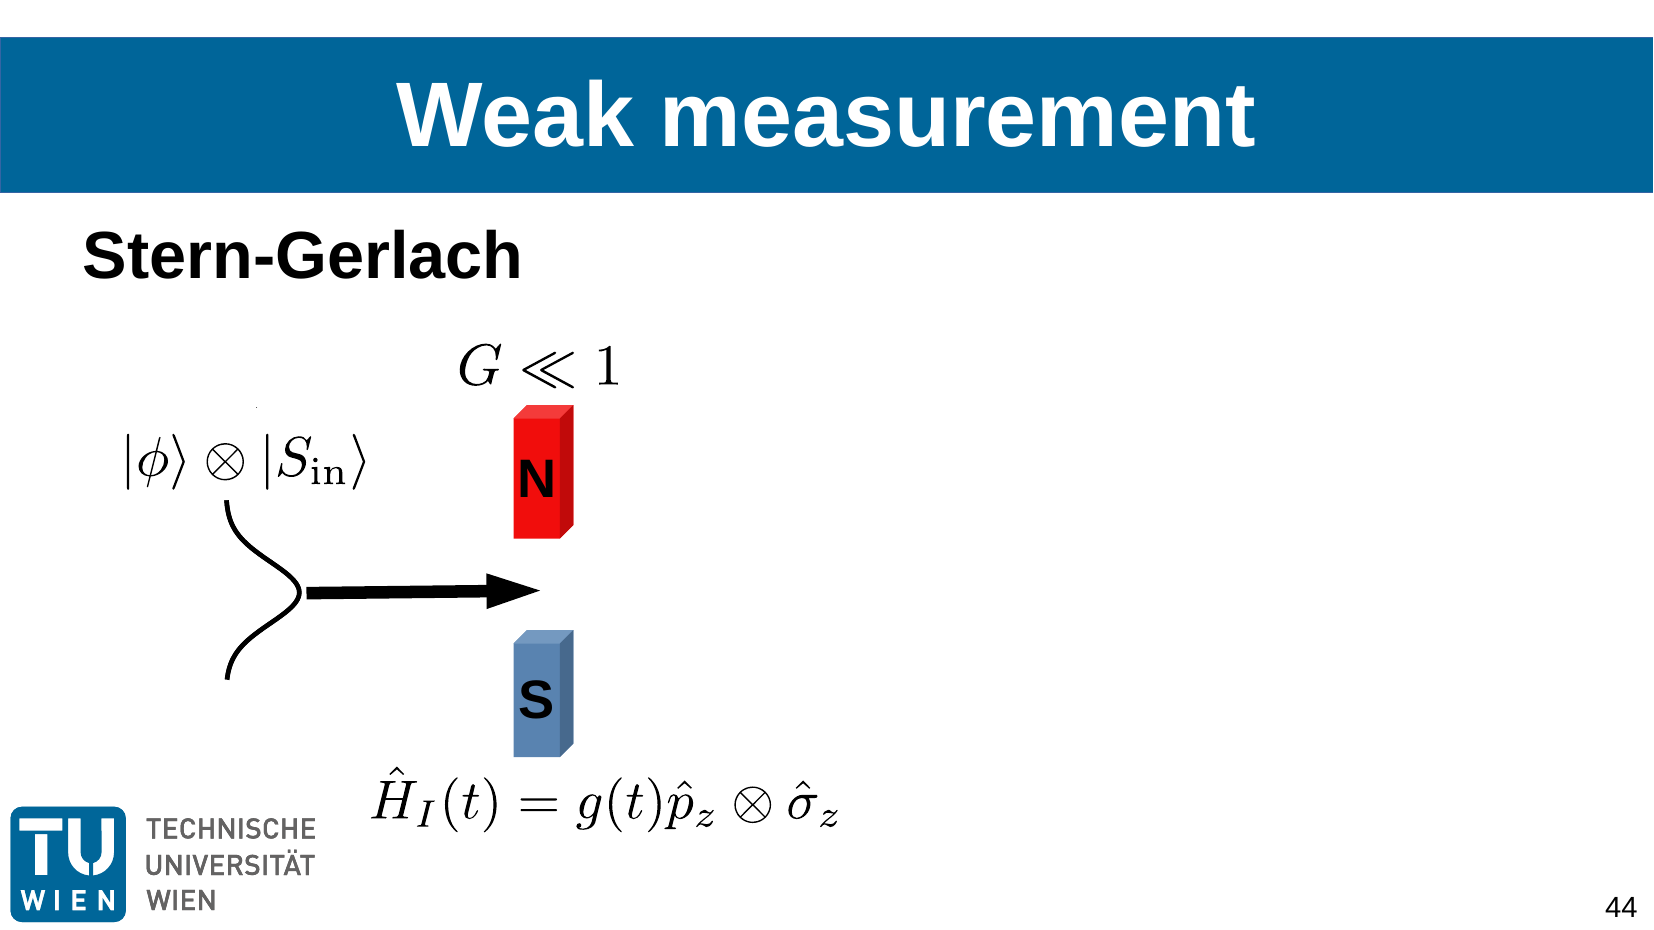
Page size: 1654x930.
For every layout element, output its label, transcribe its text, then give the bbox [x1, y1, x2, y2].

text_box Amplitude square [513, 405, 572, 419]
picture [458, 338, 624, 399]
picture [113, 407, 382, 692]
title Weak measurement [0, 37, 1653, 193]
text_box S [513, 644, 559, 758]
list Stern-Gerlach [82, 217, 1571, 301]
title Weak values and interferometry [513, 630, 572, 644]
picture [356, 765, 843, 841]
text_box N [513, 419, 559, 539]
